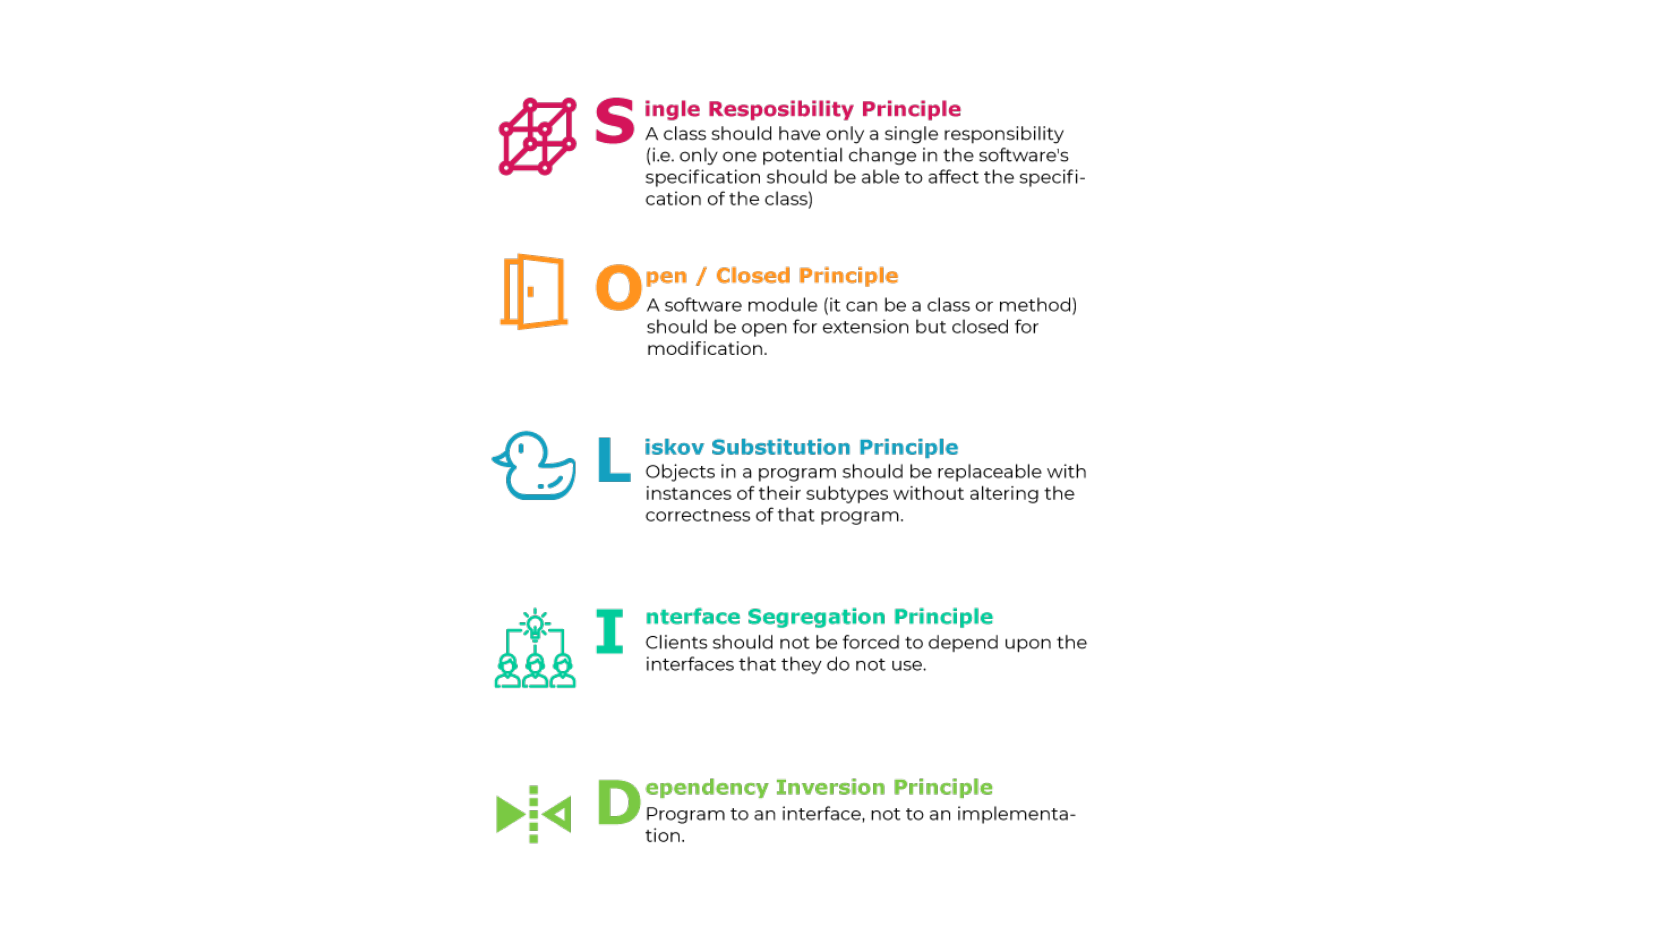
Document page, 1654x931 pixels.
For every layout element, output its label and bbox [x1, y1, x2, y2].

picture [486, 74, 1111, 883]
